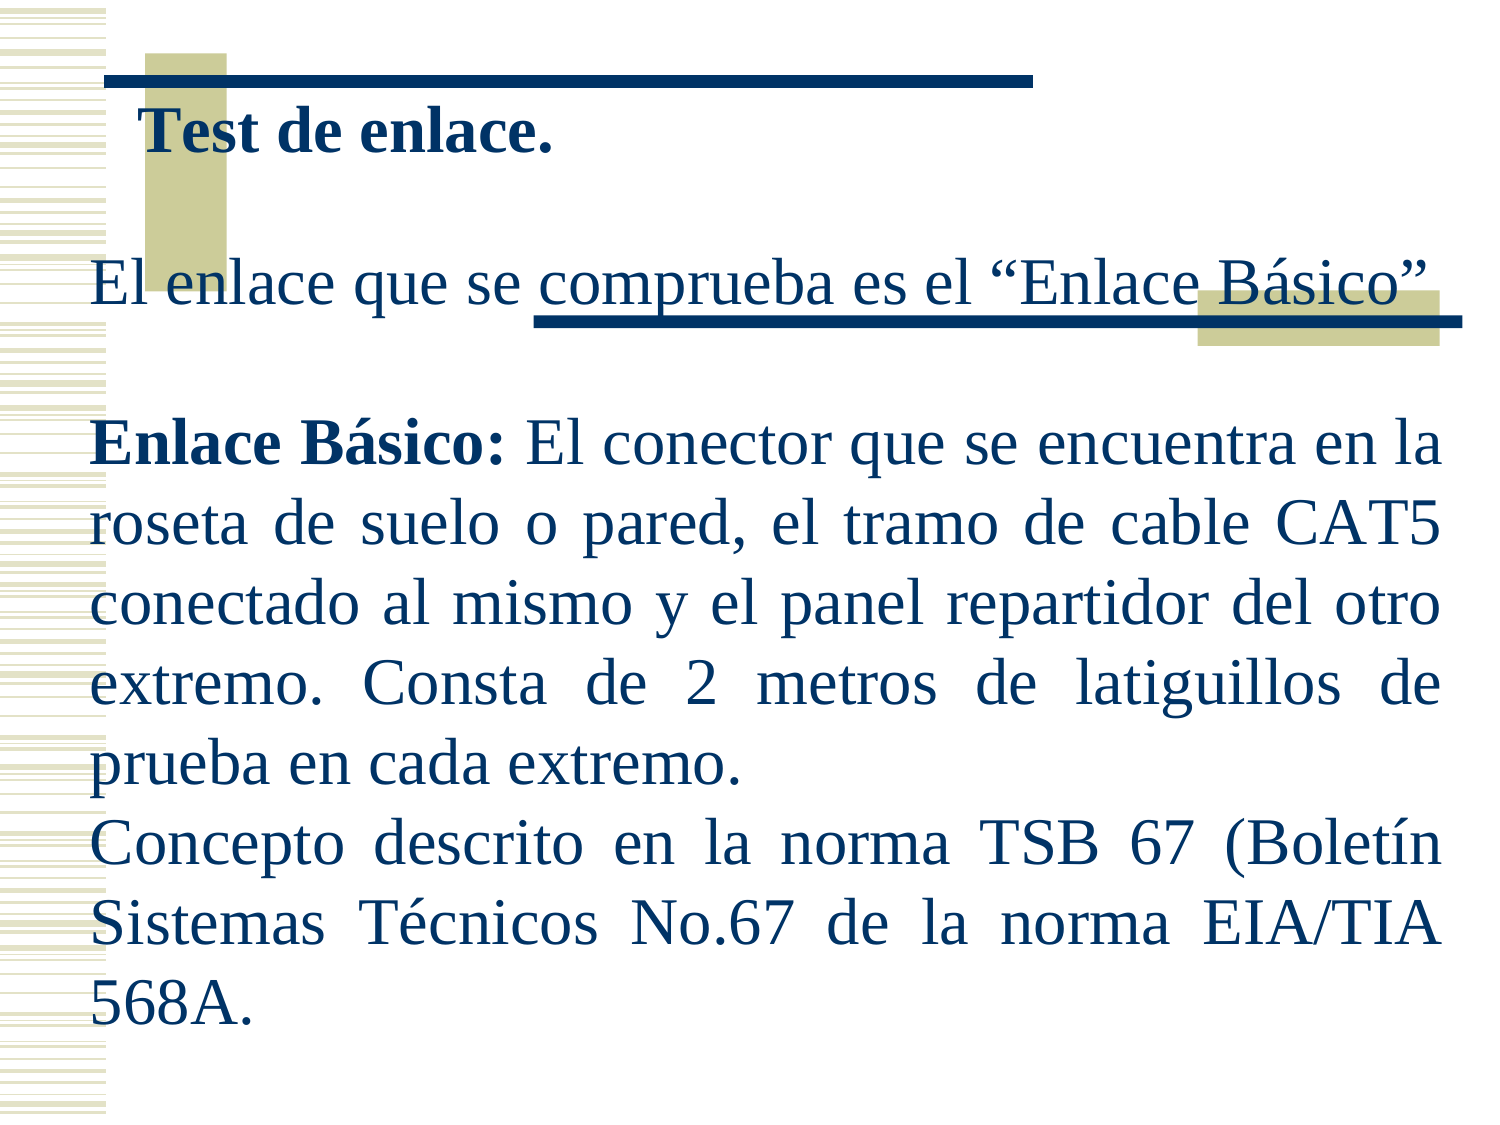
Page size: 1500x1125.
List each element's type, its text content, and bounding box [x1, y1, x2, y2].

text_box El enlace que se comprueba es el “Enlace Básico” Enlace Básico: El conector que se encuentra en la roseta de suelo o pared, el tramo de cable CAT5 conectado al mismo y el panel repartidor del otro extremo. Consta de 2 metros de latiguillos de prueba en cada extremo. Concepto descrito en la norma TSB 67 (Boletín Sistemas Técnicos No.67 de la norma EIA/TIA 568A. [74, 230, 1460, 1046]
text_box Test de enlace. [122, 78, 570, 174]
